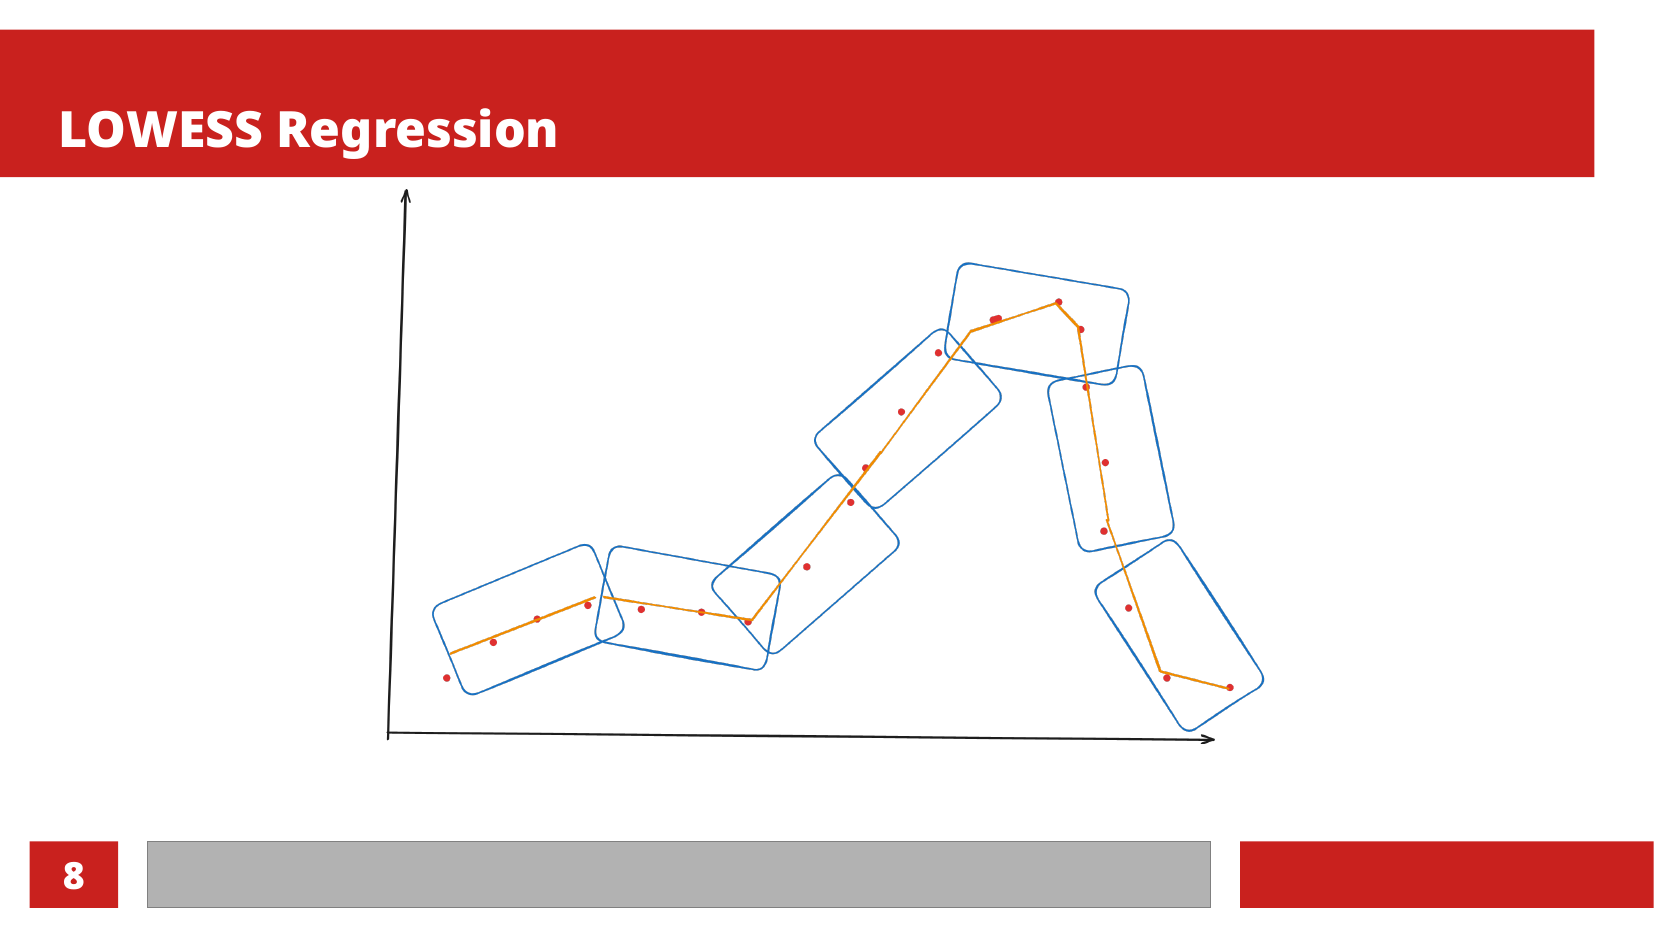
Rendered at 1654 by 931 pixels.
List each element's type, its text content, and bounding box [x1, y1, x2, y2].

picture [383, 186, 1271, 744]
title LOWESS Regression [59, 44, 1595, 163]
